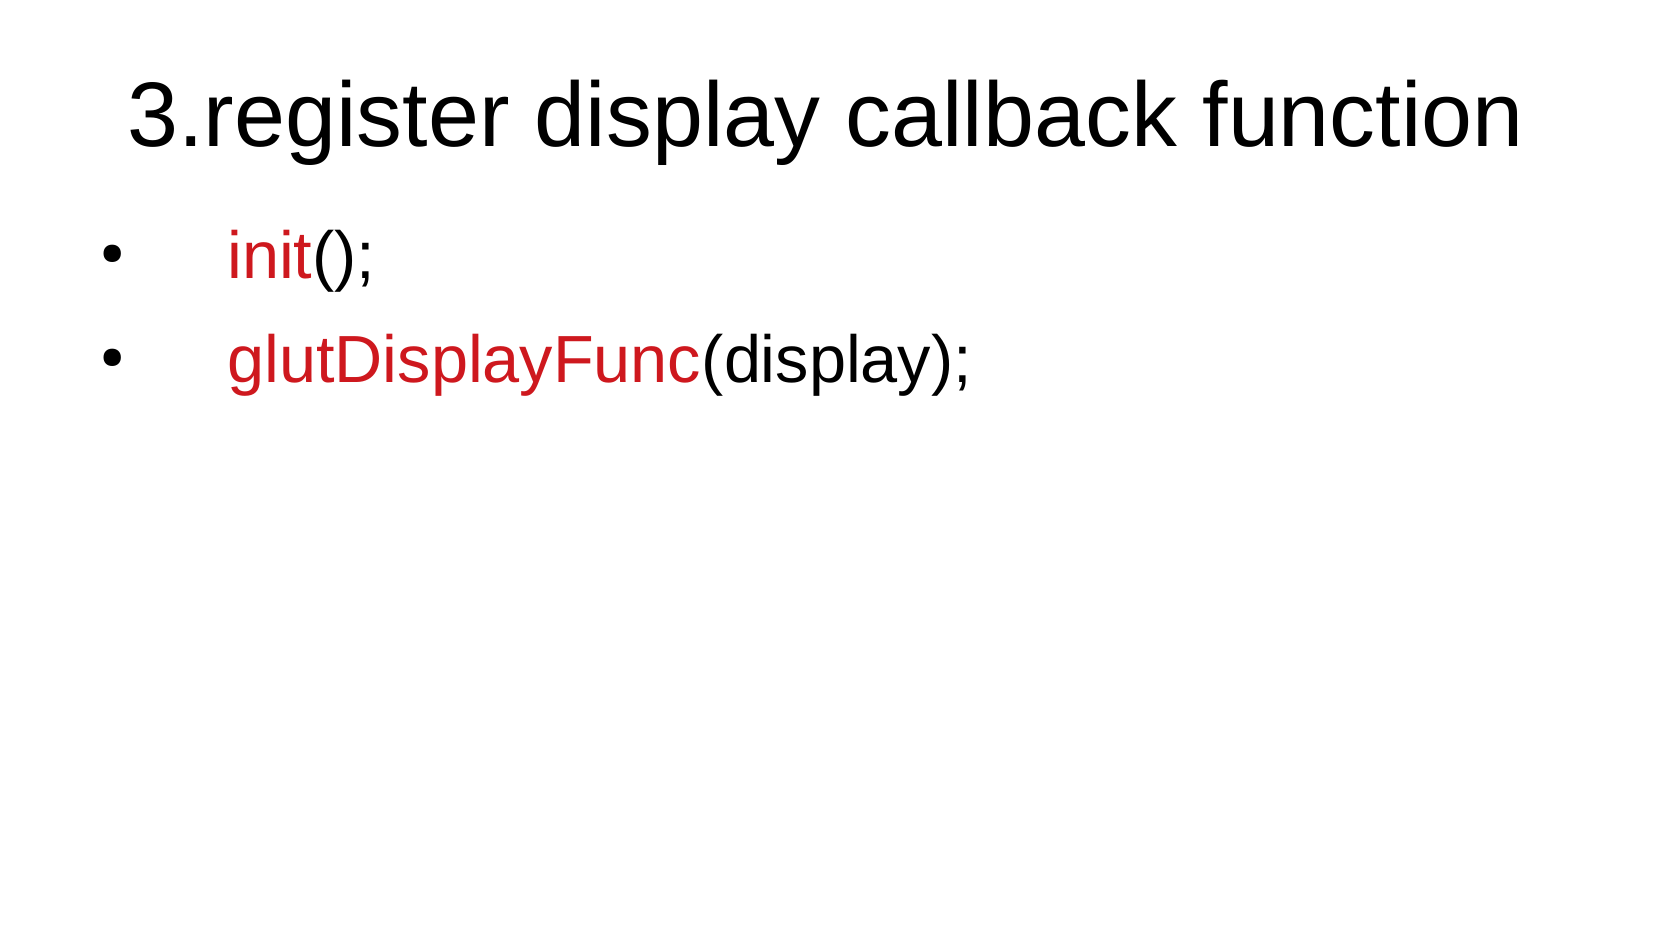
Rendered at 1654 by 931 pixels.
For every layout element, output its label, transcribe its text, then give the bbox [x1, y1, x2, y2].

title 3.register display callback function [82, 37, 1571, 193]
list init(); glutDisplayFunc(display); [82, 217, 1571, 758]
